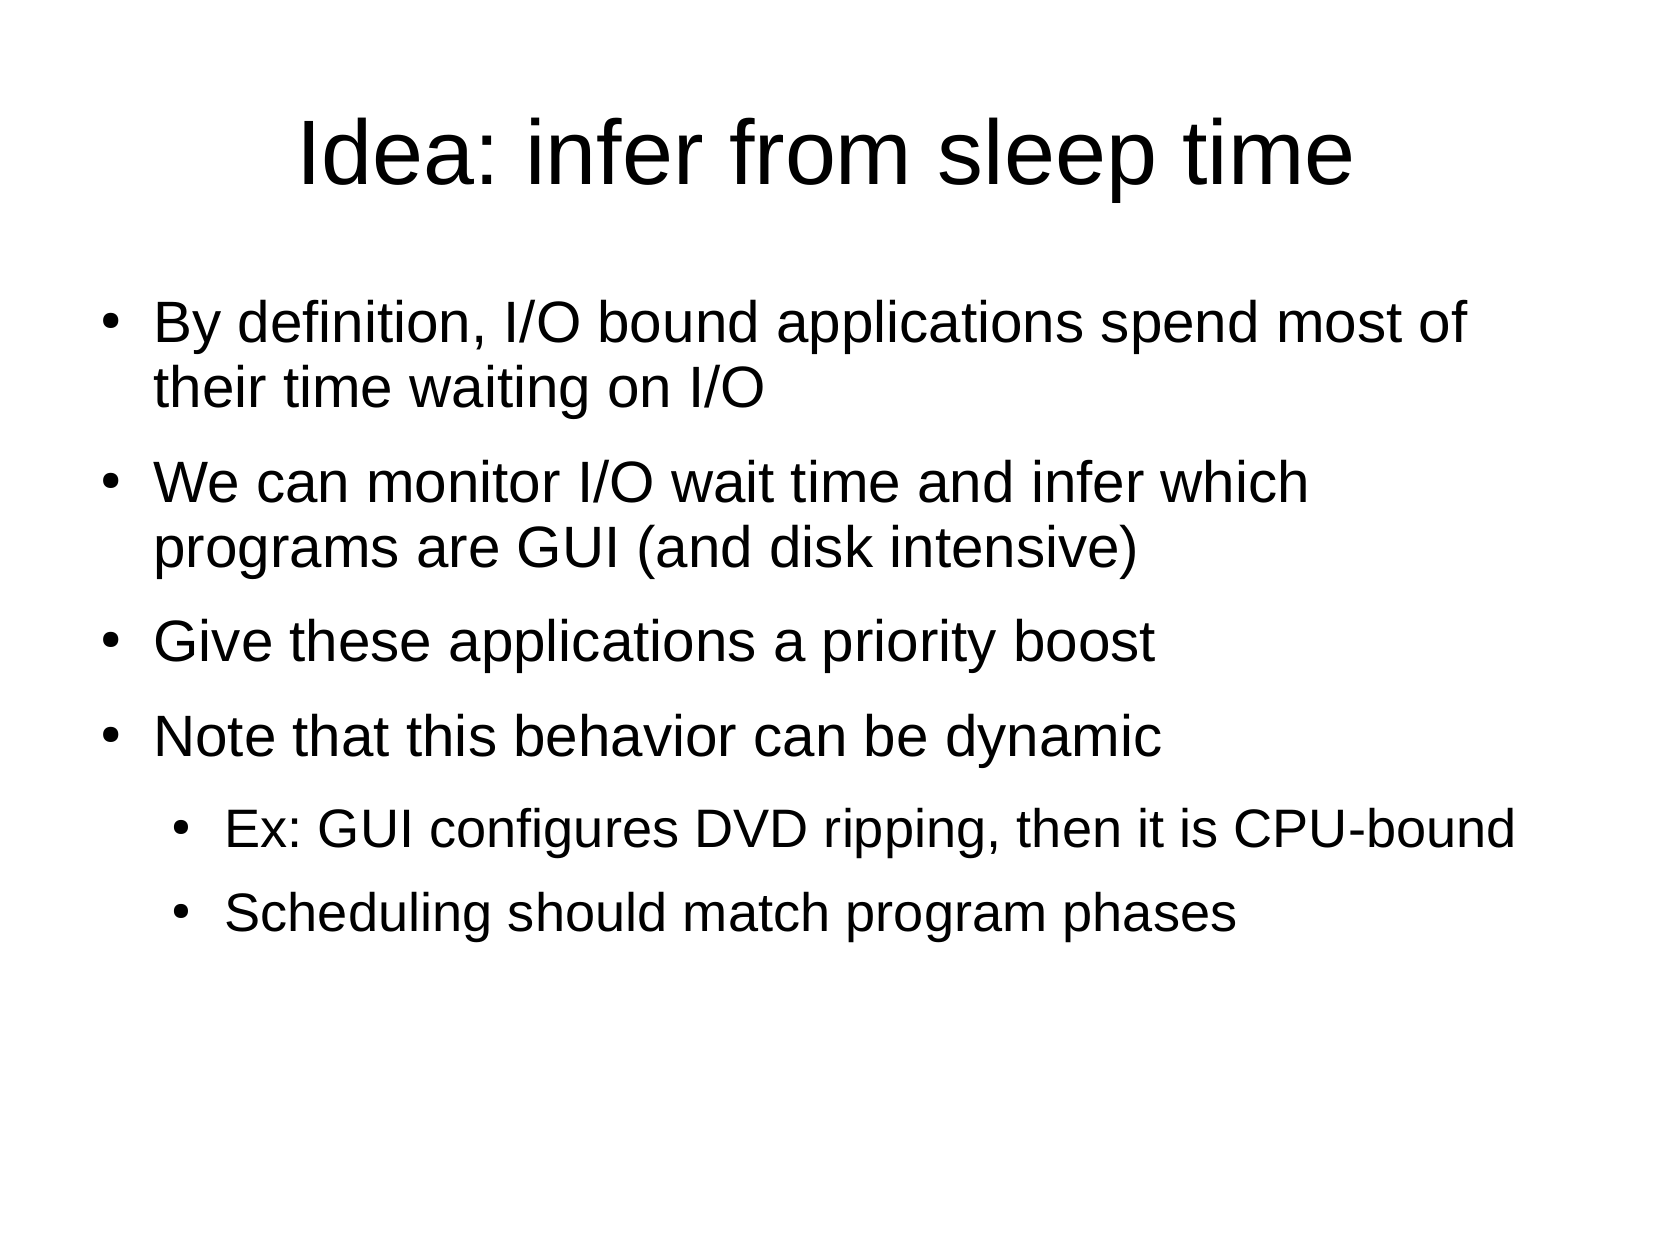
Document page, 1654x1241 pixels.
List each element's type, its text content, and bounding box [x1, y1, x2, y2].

title Idea: infer from sleep time [82, 49, 1571, 257]
list By definition, I/O bound applications spend most of their time waiting on I/O We can monitor I/O wait time and infer which programs are GUI (and disk intensive) Give these applications a priority boost Note that this behavior can be dynamic Ex: GUI configures DVD ripping, then it is CPU-bound Scheduling should match program phases [82, 290, 1571, 1010]
